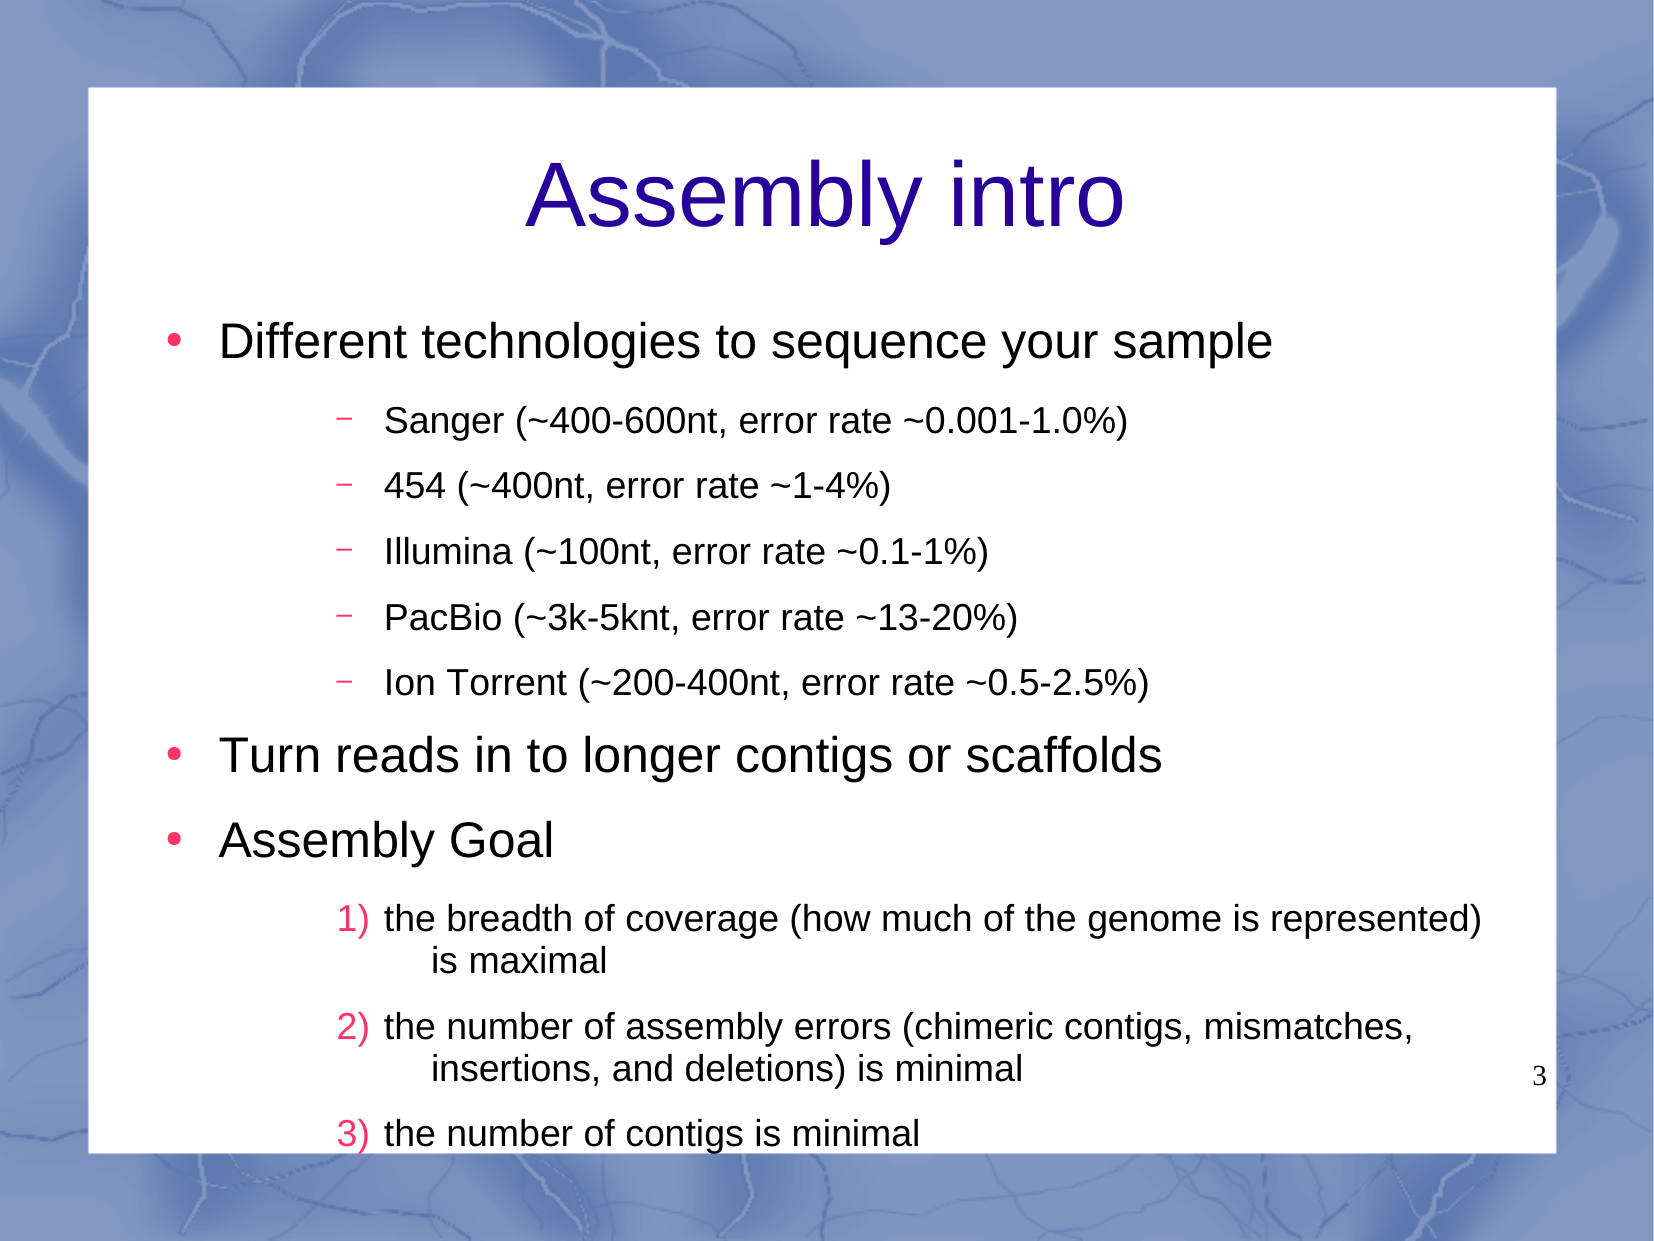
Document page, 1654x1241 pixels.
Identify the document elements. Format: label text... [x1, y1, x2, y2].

picture [0, 0, 1654, 1241]
title Assembly intro [118, 90, 1536, 298]
list Different technologies to sequence your sample Sanger (~400-600nt, error rate ~0.001-1.0%) 454 (~400nt, error rate ~1-4%) Illumina (~100nt, error rate ~0.1-1%) PacBio (~3k-5knt, error rate ~13-20%) Ion Torrent (~200-400nt, error rate ~0.5-2.5%) Turn reads in to longer contigs or scaffolds Assembly Goal the breadth of coverage (how much of the genome is represented) is maximal the number of assembly errors (chimeric contigs, mismatches, insertions, and deletions) is minimal the number of contigs is minimal [147, 313, 1506, 1155]
